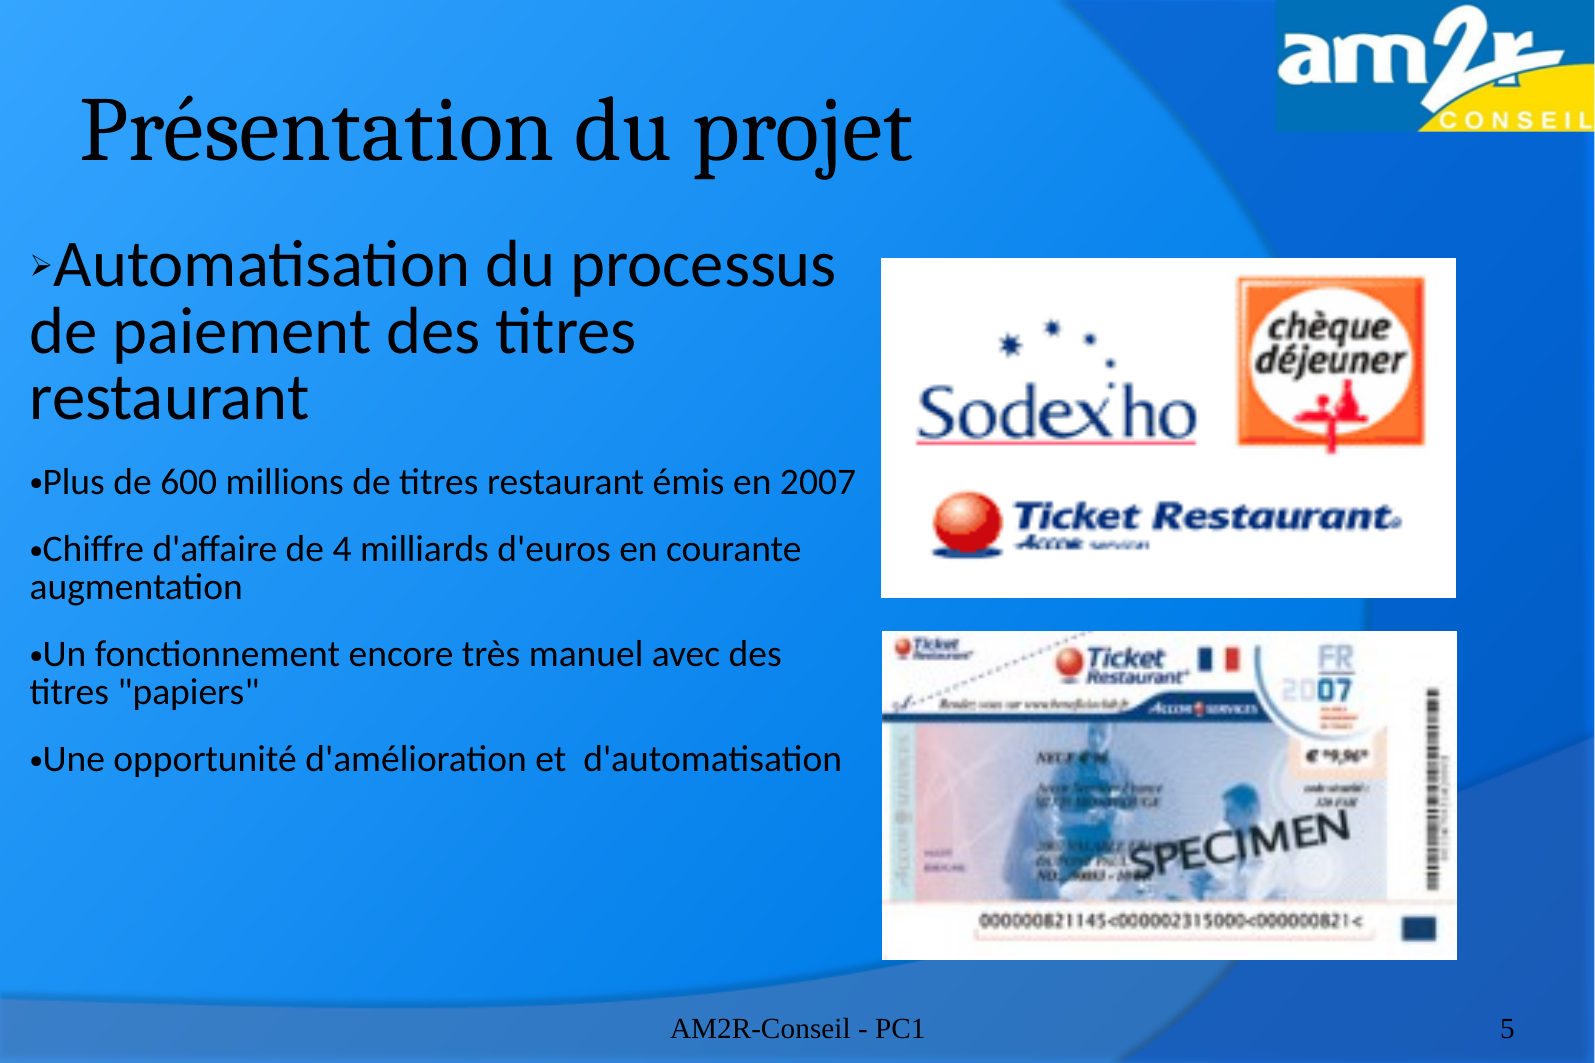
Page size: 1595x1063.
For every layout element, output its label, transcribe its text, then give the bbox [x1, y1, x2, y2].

title Présentation du projet [79, 42, 1253, 220]
list Automatisation du processus de paiement des titres restaurant Plus de 600 millions de titres restaurant émis en 2007 Chiffre d'affaire de 4 milliards d'euros en courante augmentation Un fonctionnement encore très manuel avec des titres "papiers" Une opportunité d'amélioration et d'automatisation [29, 236, 859, 938]
picture [0, 0, 1595, 1063]
